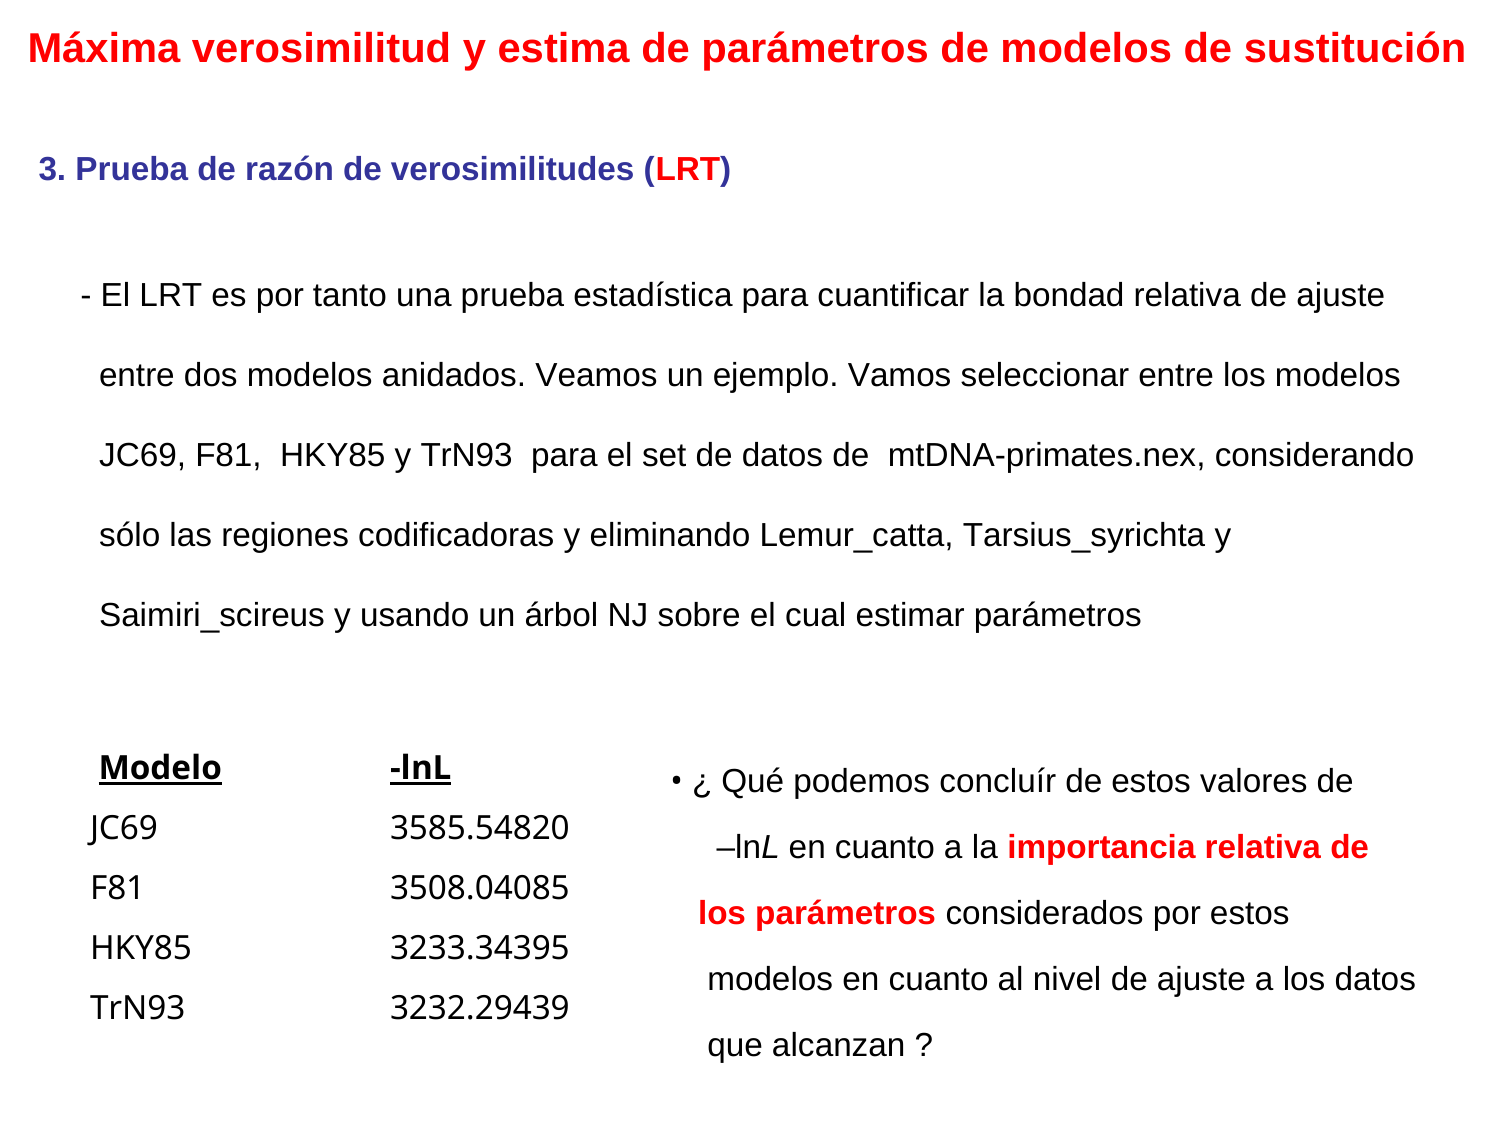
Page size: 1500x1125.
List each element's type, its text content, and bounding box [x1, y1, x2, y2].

text_box Máxima verosimilitud y estima de parámetros de modelos de sustitución [12, 13, 1482, 79]
text_box El LRT es por tanto una prueba estadística para cuantificar la bondad relativa de ajuste entre dos modelos anidados. Veamos un ejemplo. Vamos seleccionar entre los modelos JC69, F81, HKY85 y TrN93 para el set de datos de mtDNA-primates.nex, considerando sólo las regiones codificadoras y eliminando Lemur_catta, Tarsius_syrichta y Saimiri_scireus y usando un árbol NJ sobre el cual estimar parámetros [65, 225, 1441, 641]
text_box 3. Prueba de razón de verosimilitudes (LRT) [23, 125, 747, 195]
text_box ¿ Qué podemos concluír de estos valores de –lnL en cuanto a la importancia relativa de los parámetros considerados por estos modelos en cuanto al nivel de ajuste a los datos que alcanzan ? [655, 725, 1433, 1071]
text_box Modelo -lnL JC69 3585.54820 F81 3508.04085 HKY85 3233.34395 TrN93 3232.29439 [75, 718, 585, 1034]
